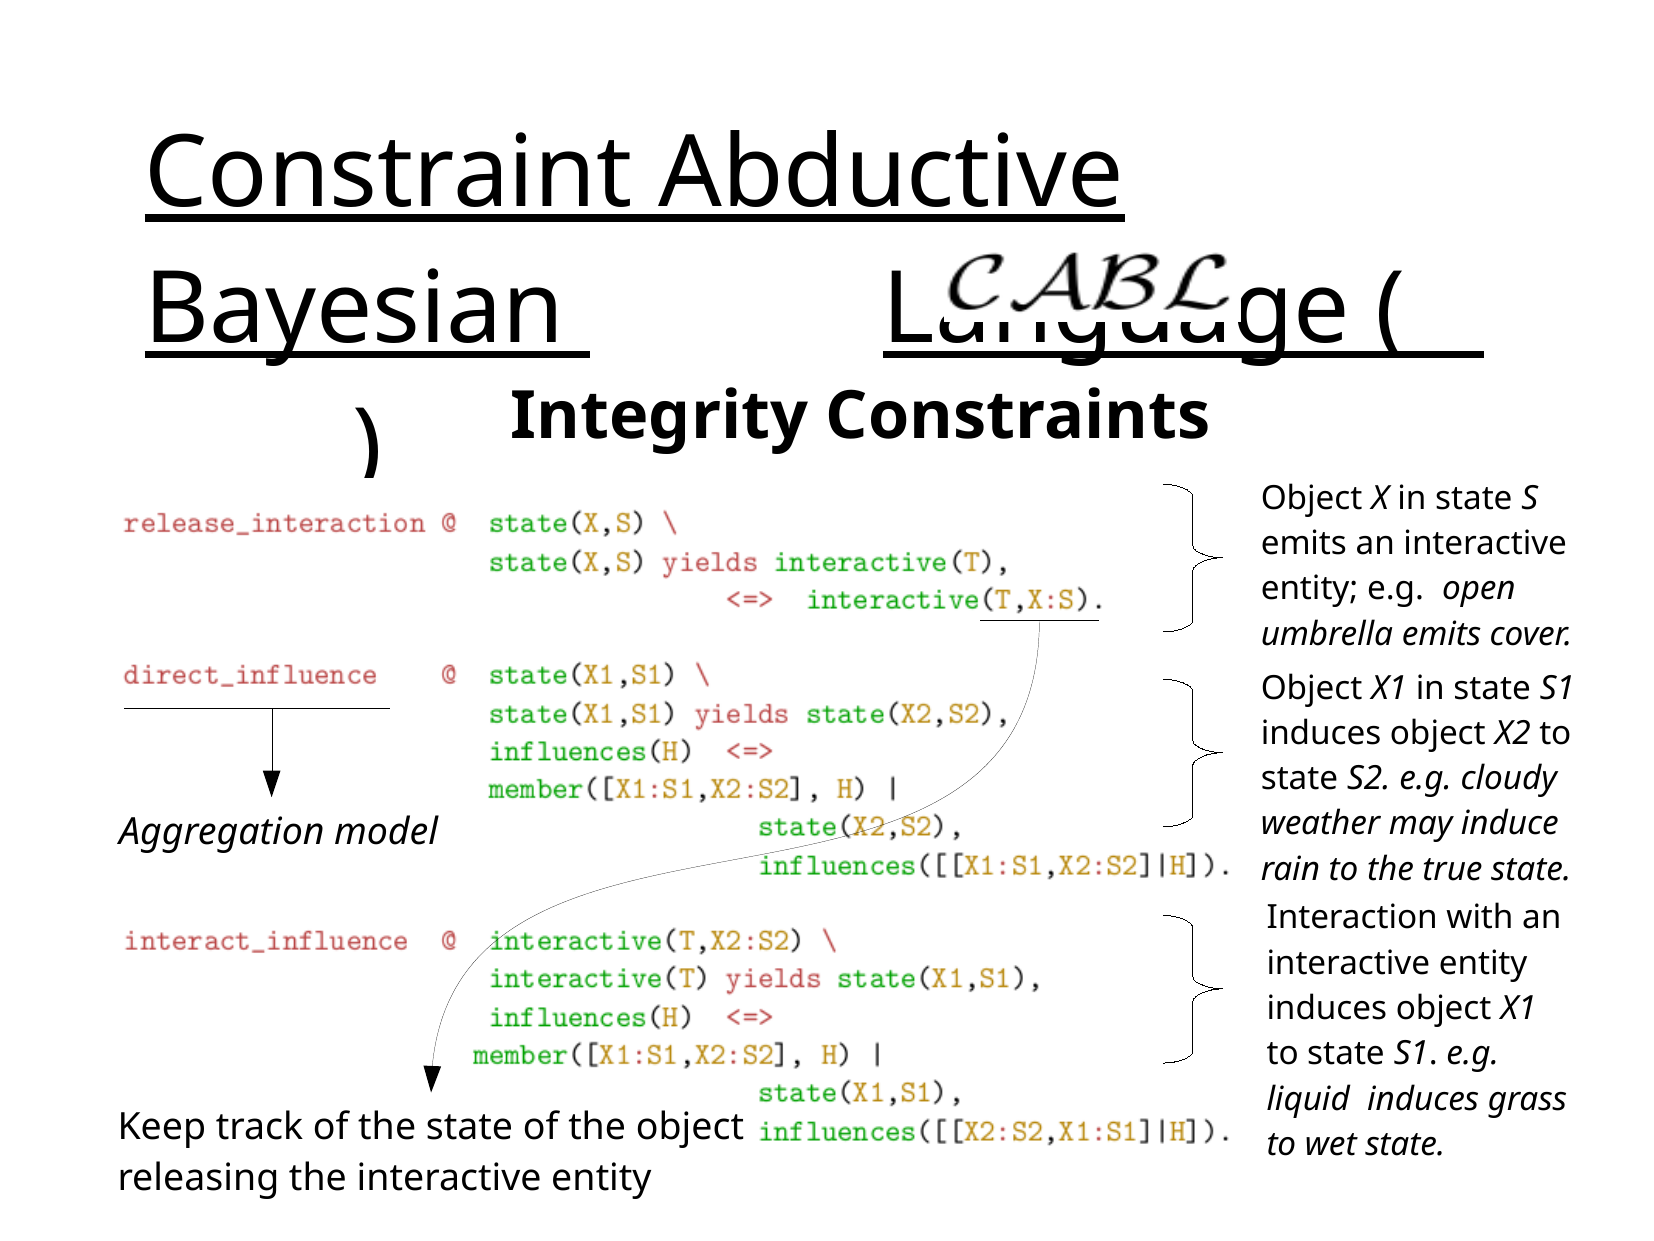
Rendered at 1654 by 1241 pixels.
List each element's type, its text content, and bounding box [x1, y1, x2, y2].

text_box Integrity Constraints [496, 359, 1270, 468]
picture [112, 478, 1252, 1158]
text_box Interaction with an interactive entity induces object X1 to state S1. e.g. liquid induces grass to wet state. [1251, 886, 1566, 1145]
text_box Object X in state S emits an interactive entity; e.g. open umbrella emits cover. [1246, 466, 1571, 644]
text_box Object X1 in state S1 induces object X2 to state S2. e.g. cloudy weather may induce rain to the true state. [1246, 656, 1576, 876]
text_box Keep track of the state of the object releasing the interactive entity [102, 1092, 713, 1198]
text_box Aggregation model [104, 797, 430, 858]
text_box Constraint Abductive Bayesian Language ( ) [129, 92, 1517, 348]
picture [944, 236, 1241, 322]
